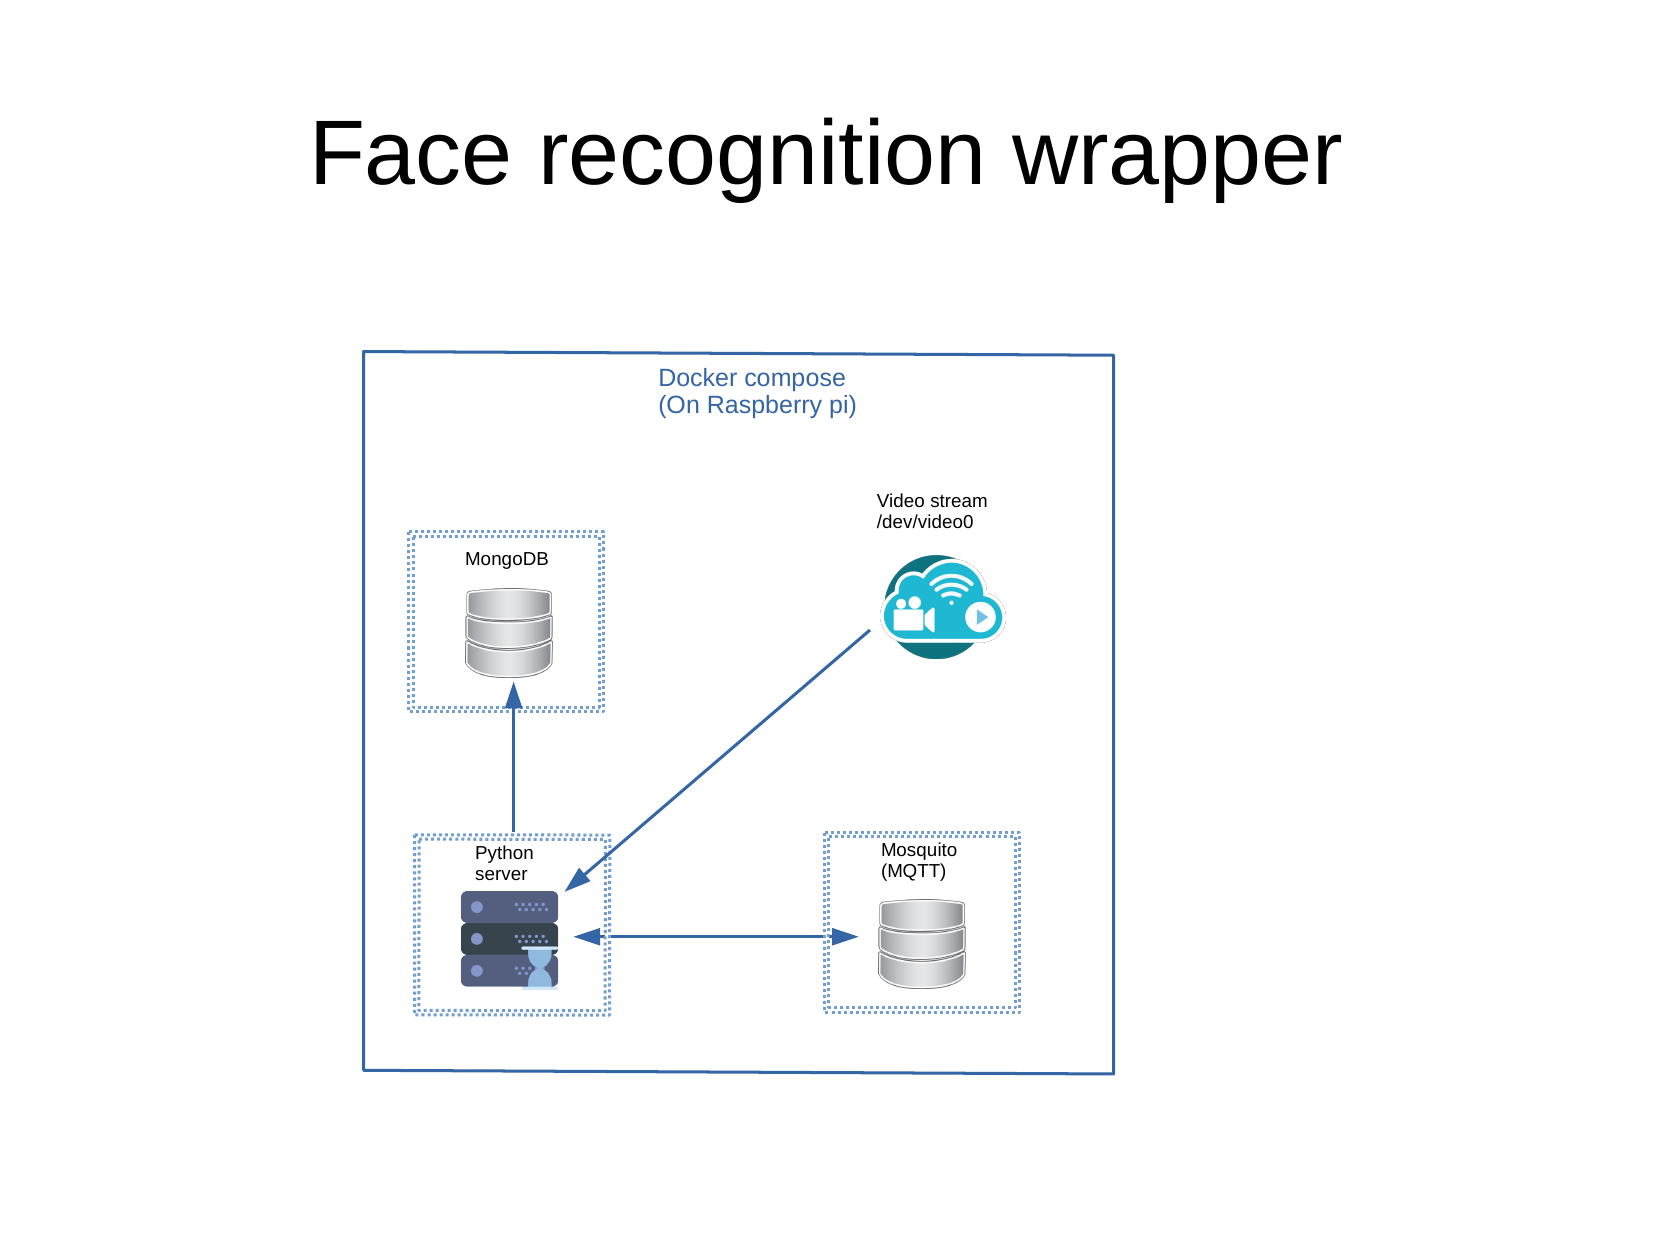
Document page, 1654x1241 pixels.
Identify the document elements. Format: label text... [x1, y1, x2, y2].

text_box Docker compose (On Raspberry pi) [643, 355, 874, 427]
text_box Mosquito (MQTT) [866, 837, 1010, 890]
text_box MongoDB [450, 540, 594, 598]
subtitle [90, 210, 1579, 1126]
picture [465, 598, 553, 678]
title Face recognition wrapper [82, 49, 1571, 257]
picture [878, 899, 966, 989]
text_box Video stream /dev/video0 [862, 483, 1006, 541]
picture [880, 553, 1006, 662]
text_box [378, 531, 1020, 1057]
